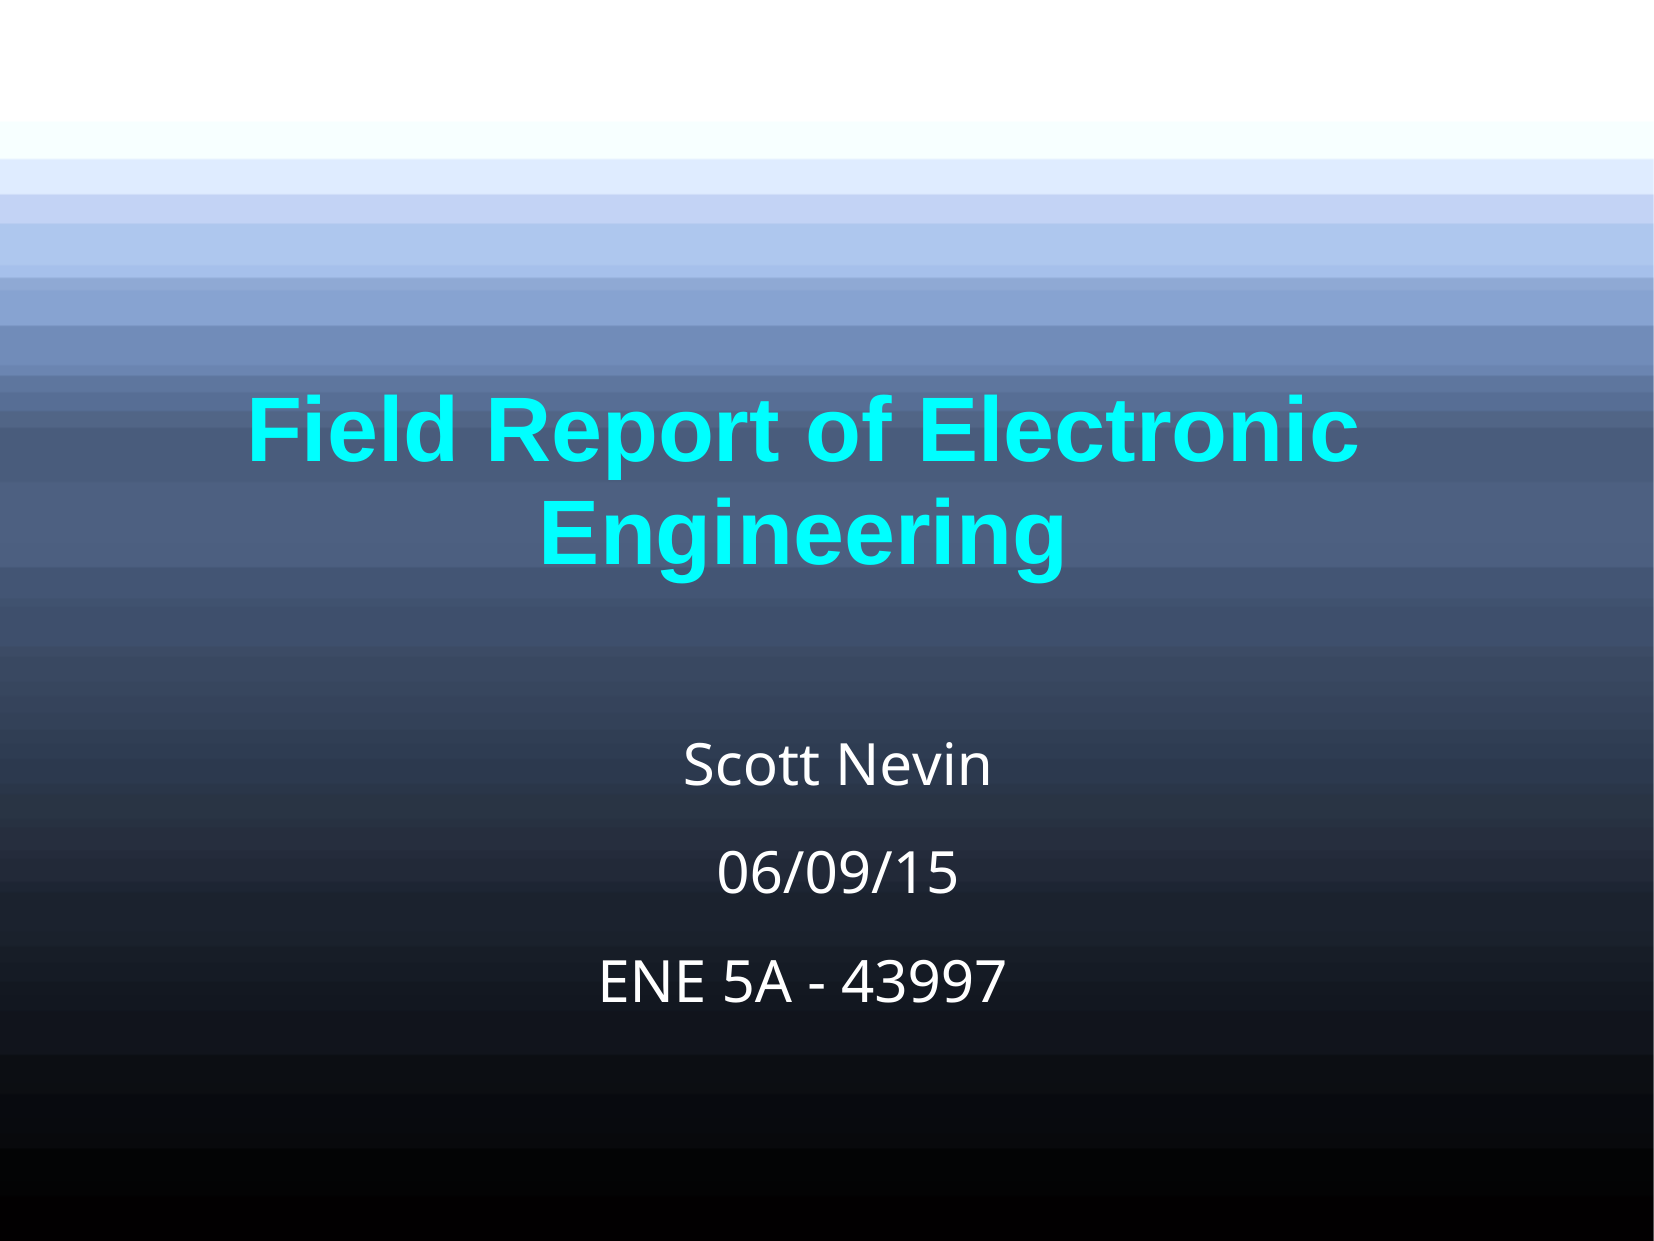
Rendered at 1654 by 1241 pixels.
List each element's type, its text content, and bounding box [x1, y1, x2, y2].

picture [0, 0, 1654, 1241]
list Scott Nevin 06/09/15 ENE 5A - 43997 [315, 723, 1291, 1216]
title Field Report of Electronic Engineering [60, 377, 1549, 586]
